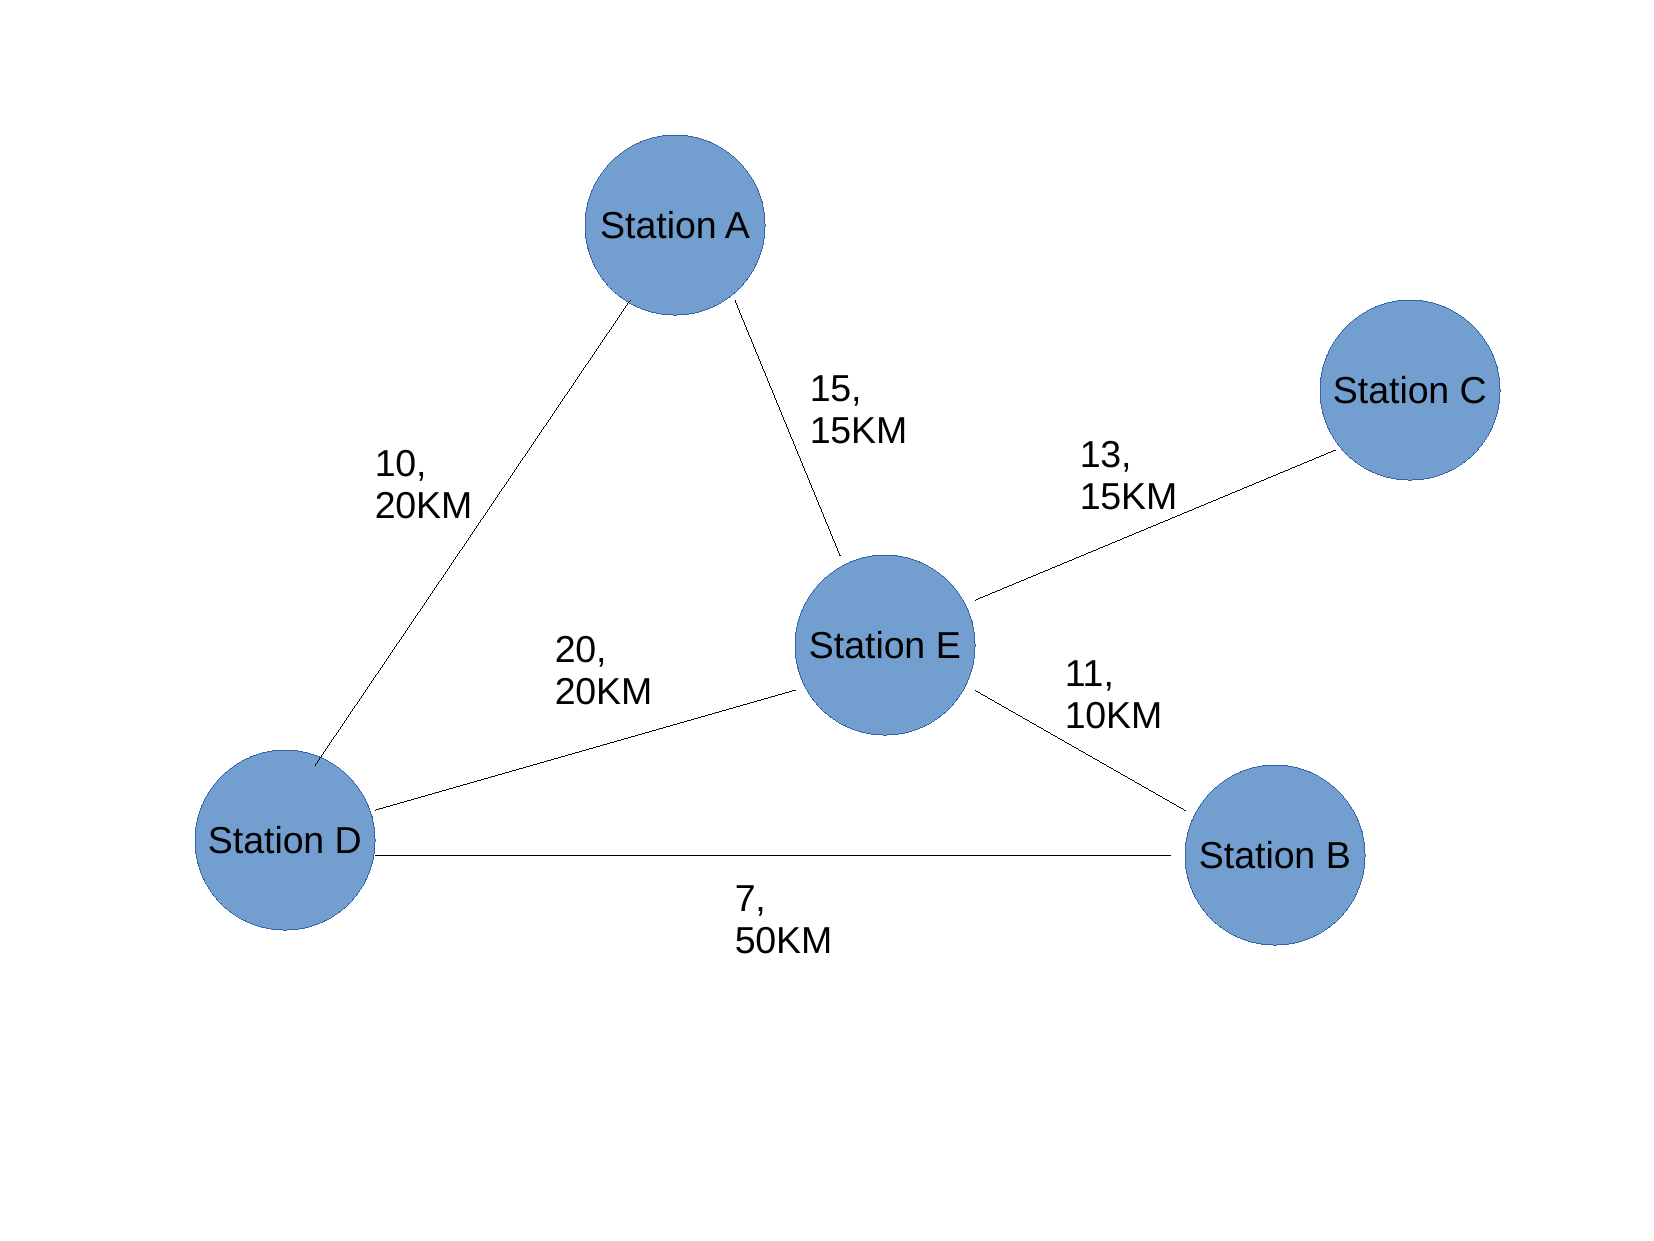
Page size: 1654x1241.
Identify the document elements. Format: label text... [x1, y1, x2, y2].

text_box 13, 15KM [1065, 426, 1216, 526]
text_box Station A [585, 135, 766, 316]
text_box Station B [1185, 765, 1366, 946]
text_box 10, 20KM [360, 435, 511, 534]
text_box Station C [1320, 300, 1501, 481]
text_box Station D [195, 750, 376, 931]
text_box 15, 15KM [795, 360, 946, 459]
text_box 7, 50KM [720, 870, 871, 969]
text_box 11, 10KM [1050, 645, 1201, 744]
text_box 20, 20KM [540, 621, 691, 721]
text_box Station E [795, 555, 976, 736]
